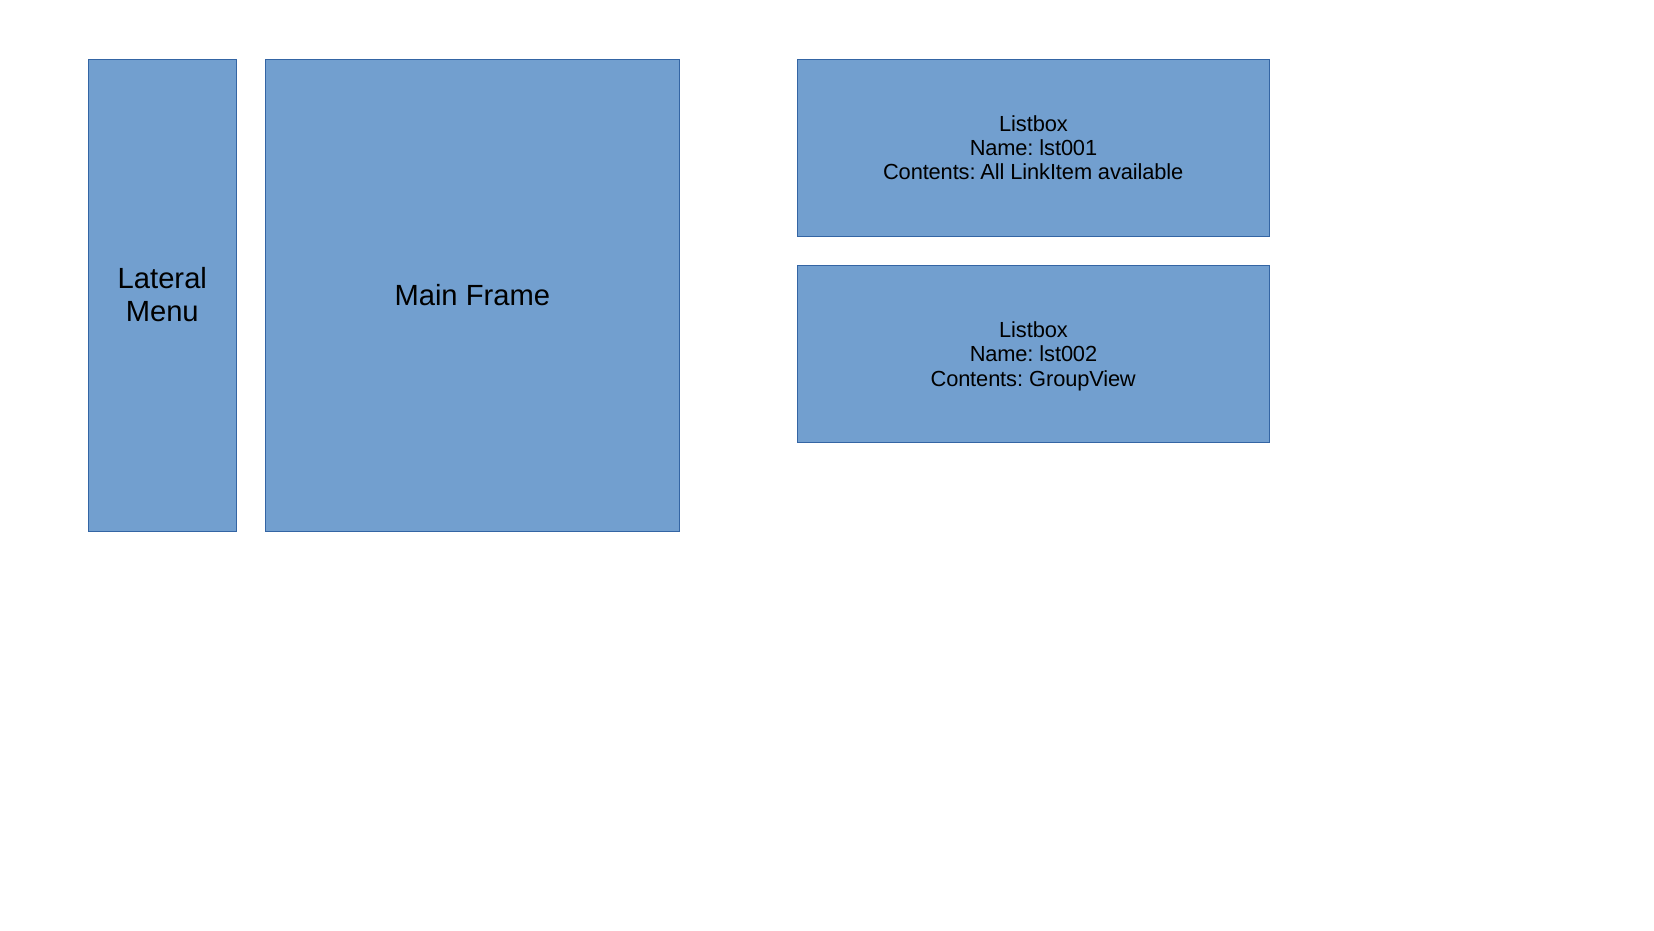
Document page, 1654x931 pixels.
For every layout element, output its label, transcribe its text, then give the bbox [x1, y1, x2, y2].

text_box Listbox Name: lst001 Contents: All LinkItem available [797, 59, 1270, 237]
text_box Listbox Name: lst002 Contents: GroupView [797, 265, 1270, 443]
text_box Lateral Menu [88, 59, 237, 532]
text_box Main Frame [265, 59, 680, 532]
